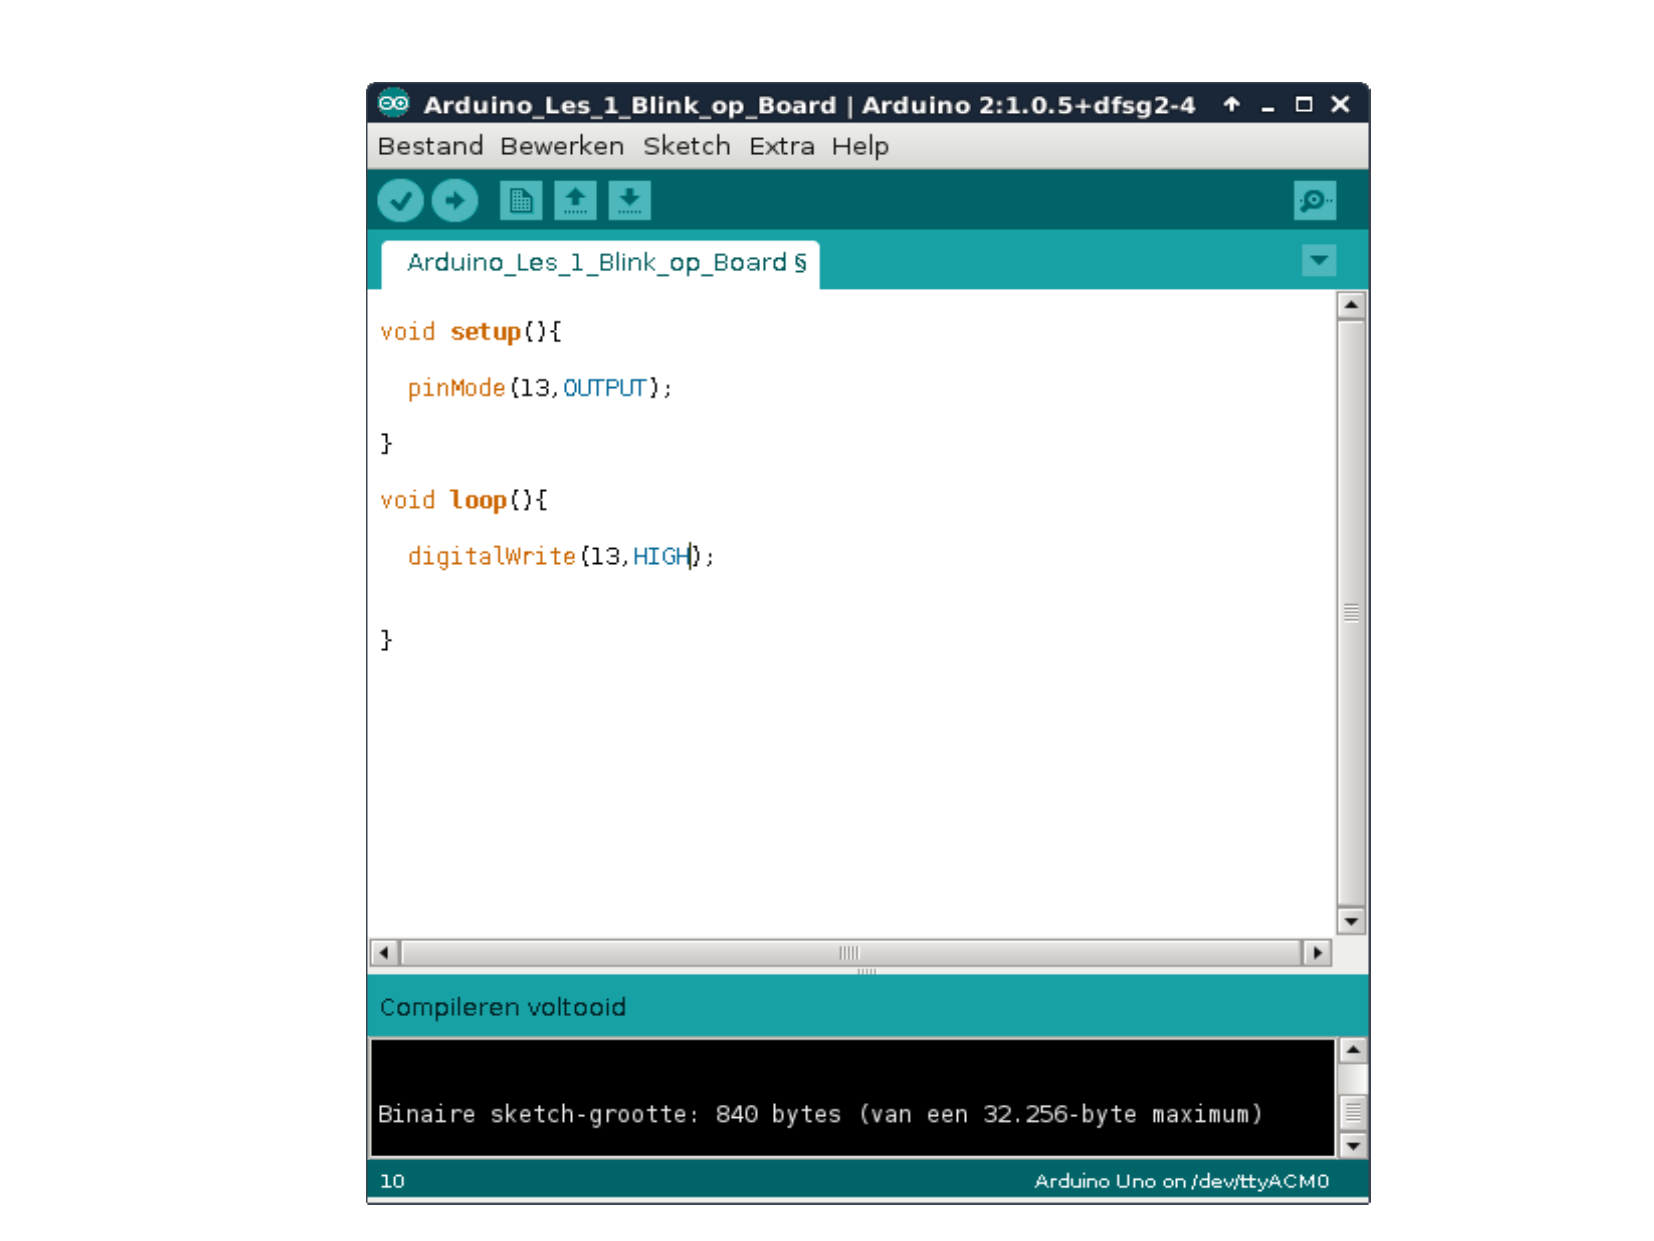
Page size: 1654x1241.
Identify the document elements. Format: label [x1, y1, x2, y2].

picture [366, 82, 1371, 1205]
